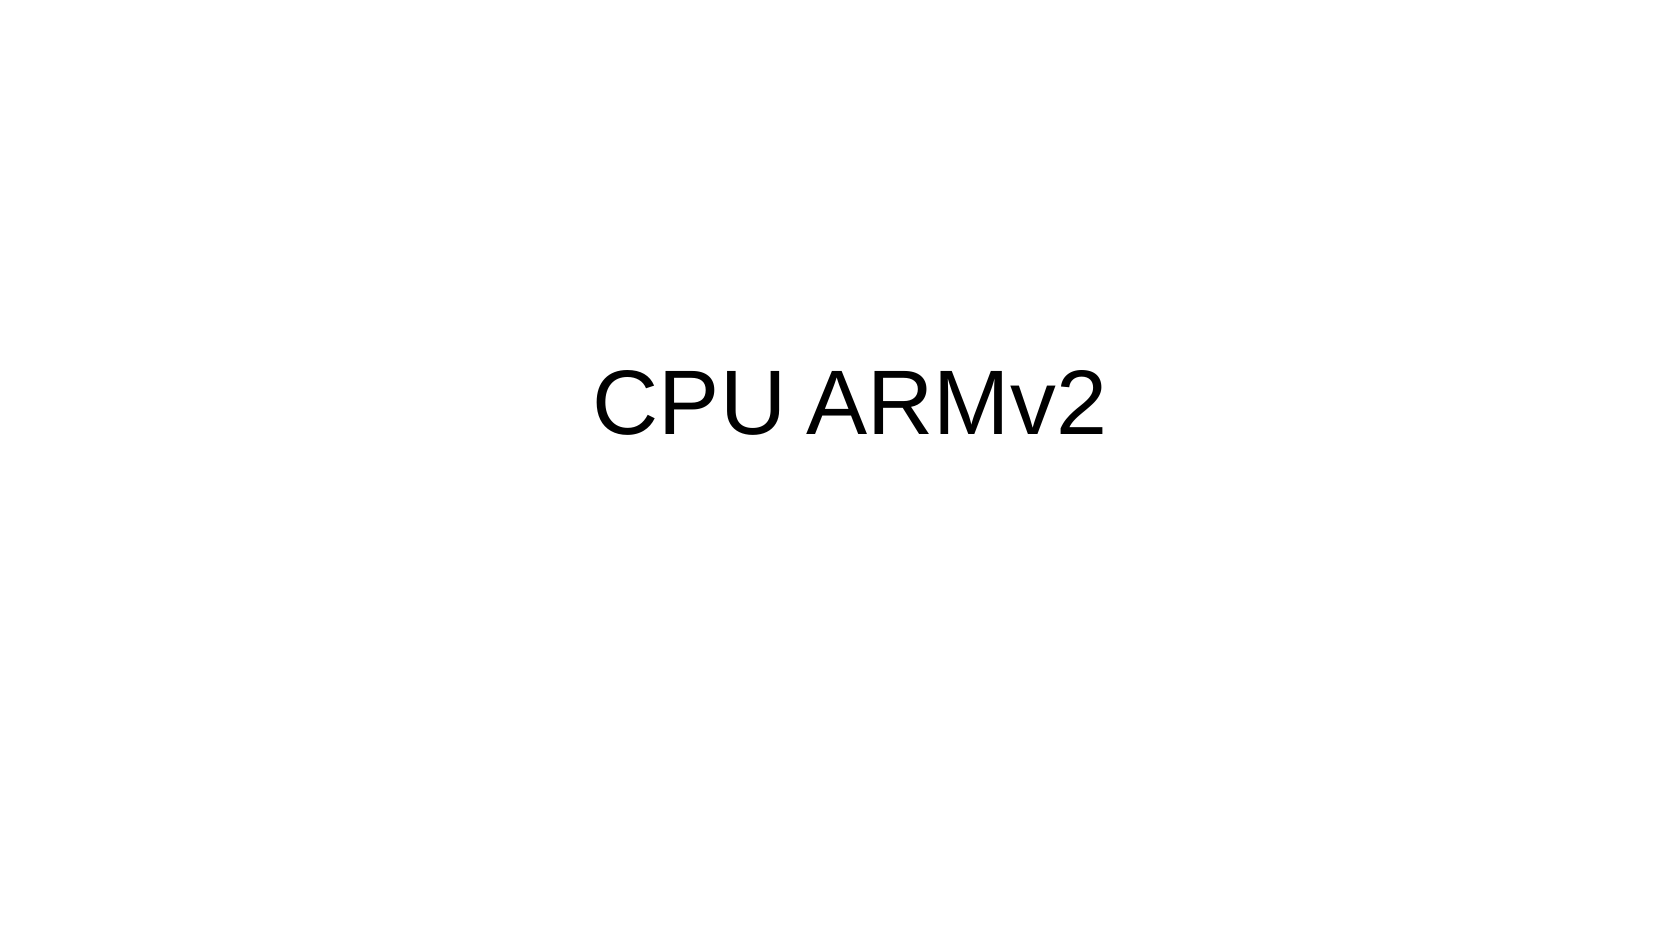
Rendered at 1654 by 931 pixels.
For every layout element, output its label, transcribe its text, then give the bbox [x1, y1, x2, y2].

title CPU ARMv2 [106, 324, 1595, 481]
